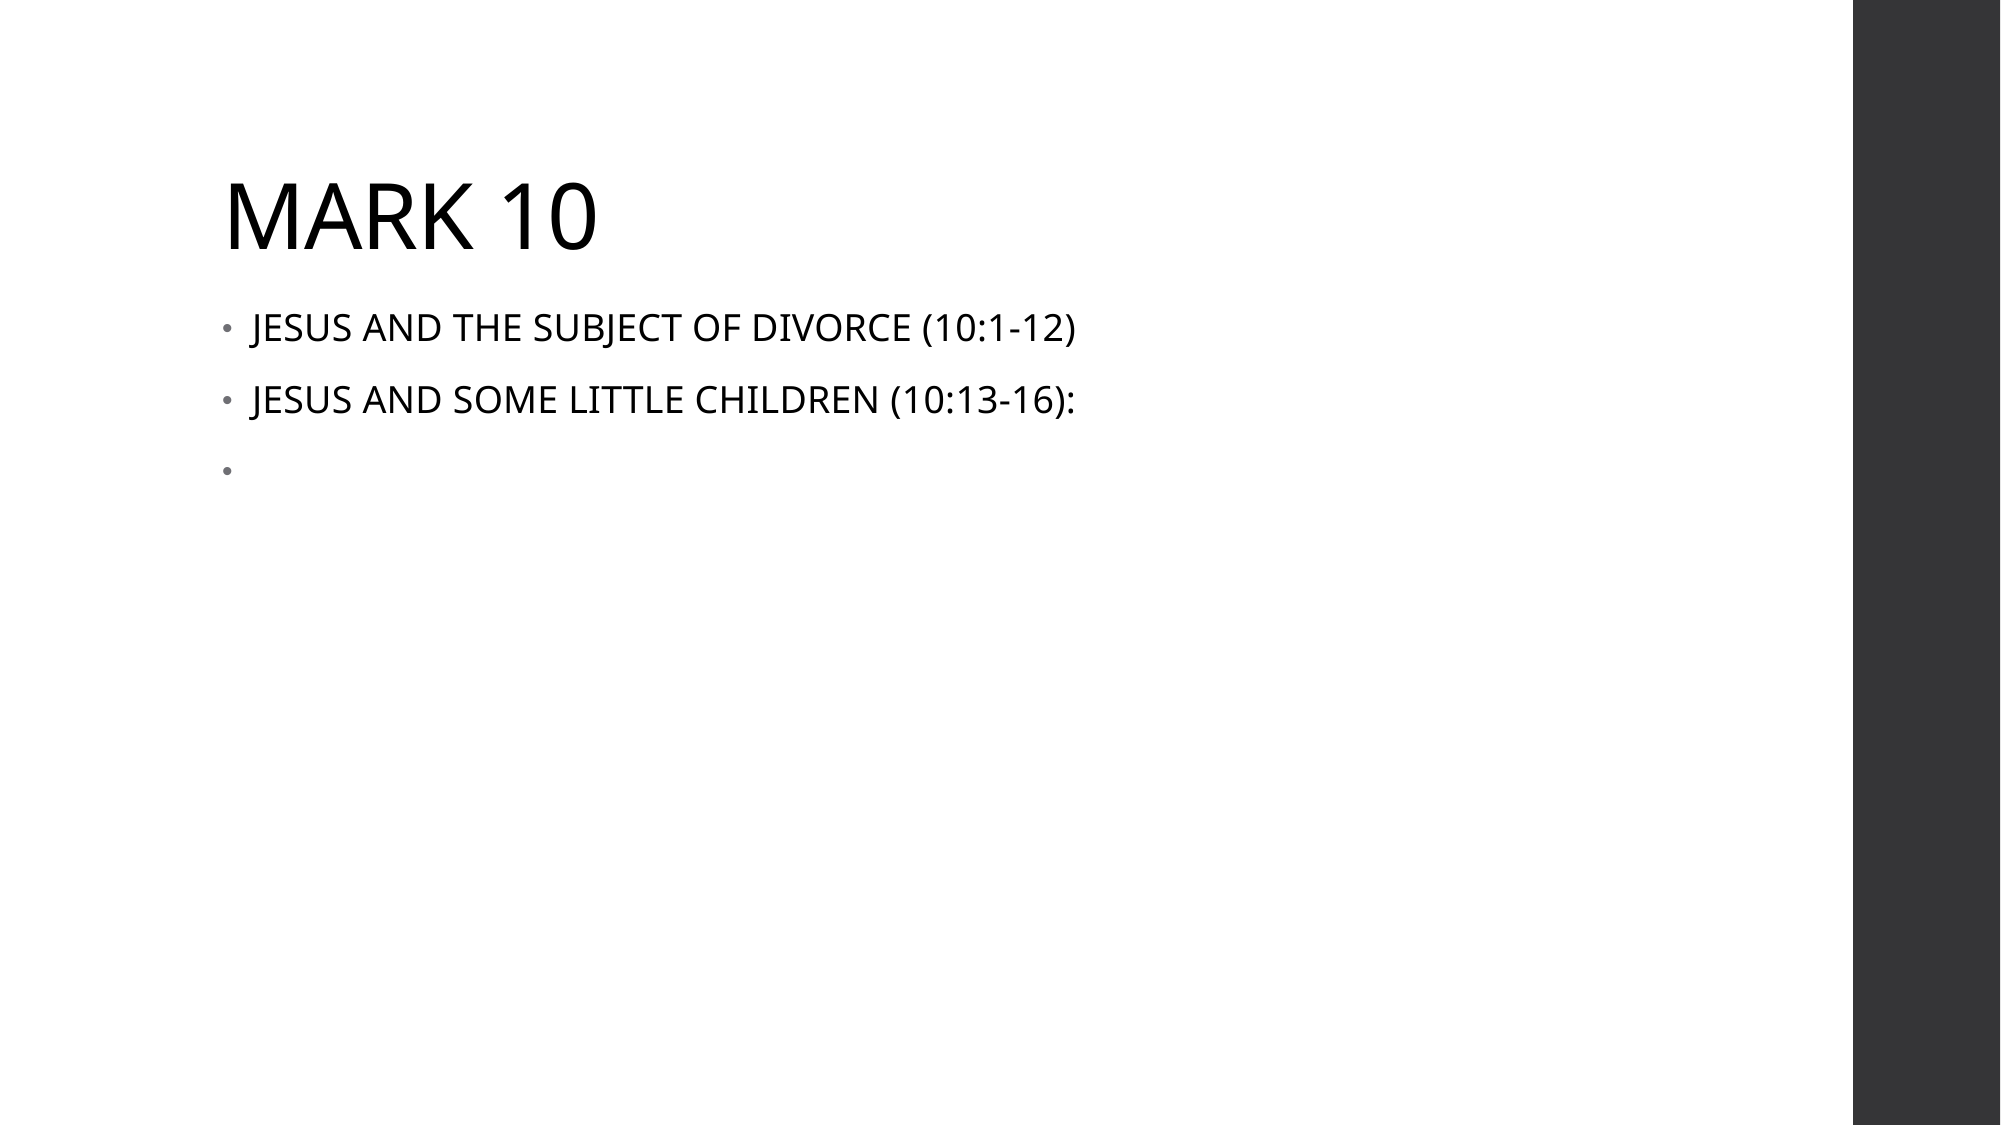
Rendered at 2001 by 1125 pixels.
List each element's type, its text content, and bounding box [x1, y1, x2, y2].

title MARK 10 [206, 60, 1797, 278]
list JESUS AND THE SUBJECT OF DIVORCE (10:1-12) JESUS AND SOME LITTLE CHILDREN (10:13-16): [206, 299, 1617, 1014]
